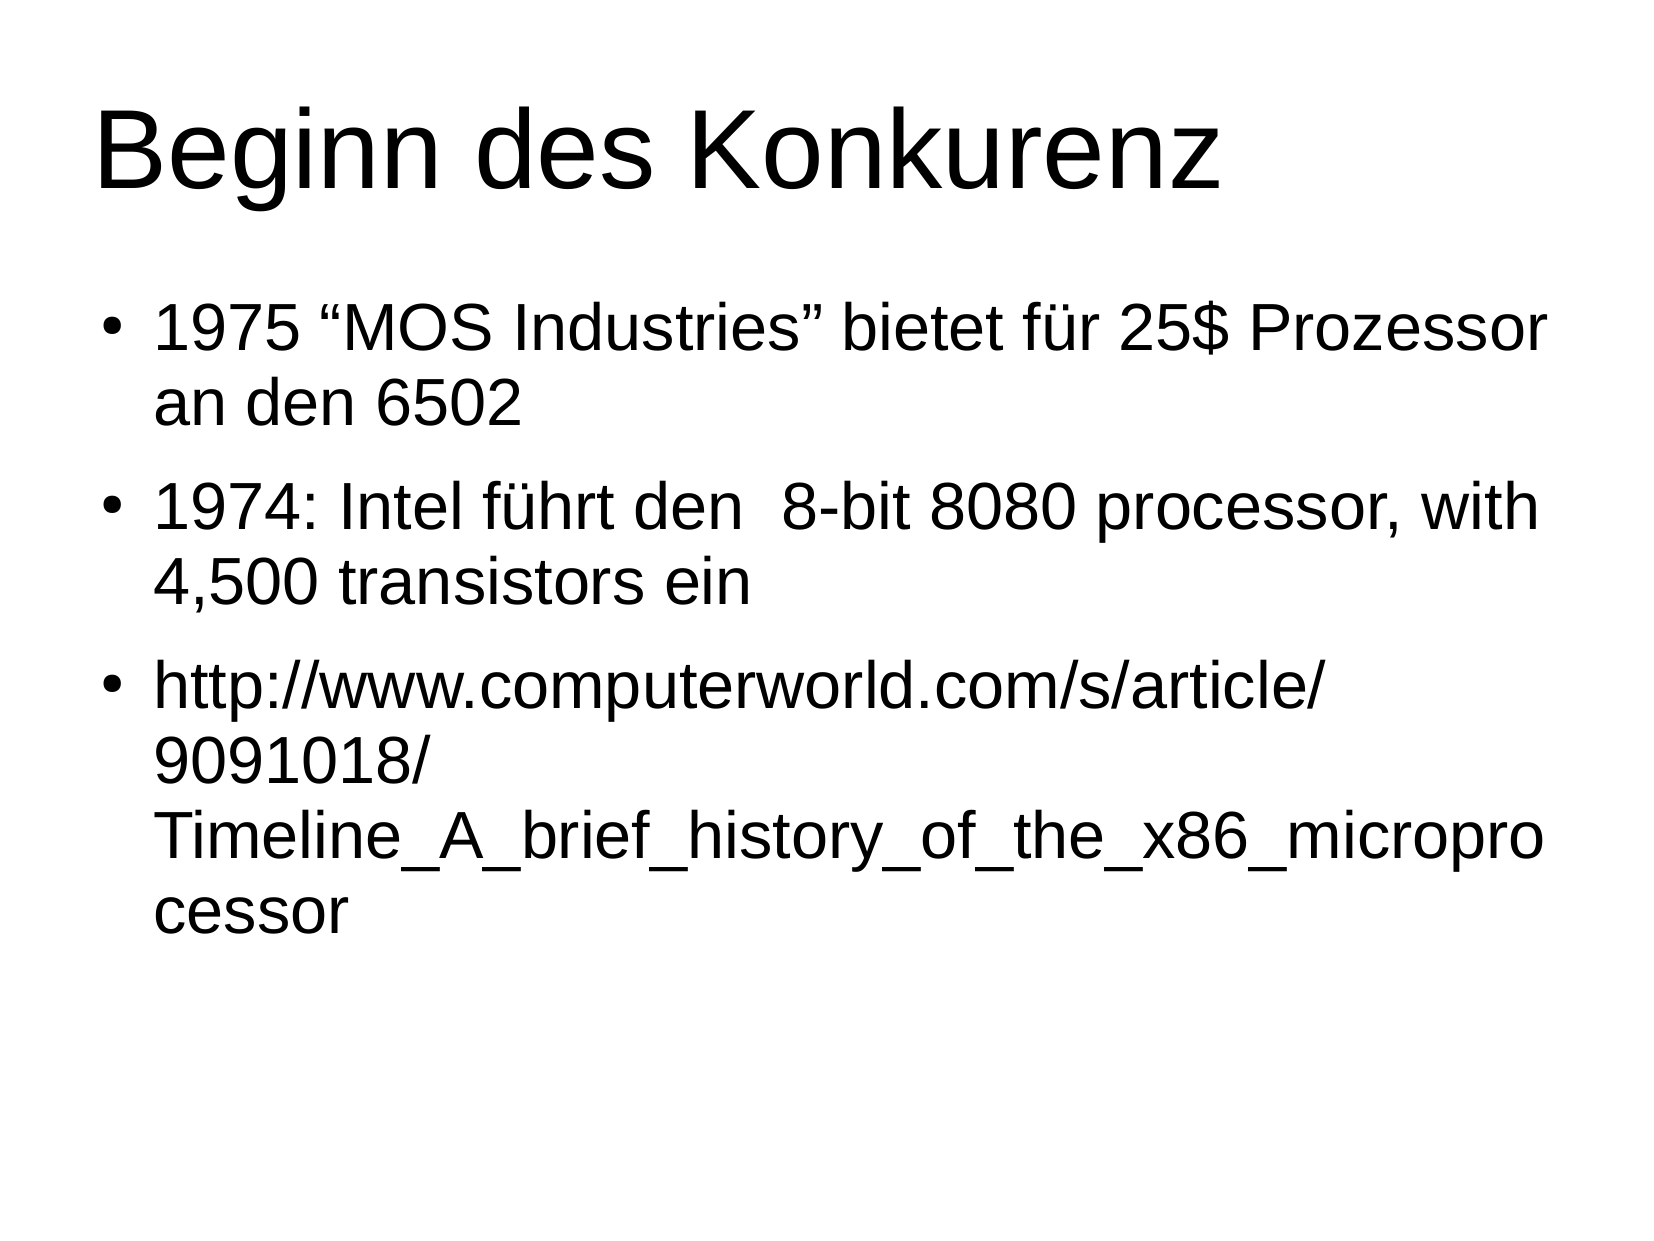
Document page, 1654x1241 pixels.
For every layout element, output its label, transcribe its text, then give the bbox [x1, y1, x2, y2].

title Beginn des Konkurenz [82, 47, 1235, 252]
list 1975 “MOS Industries” bietet für 25$ Prozessor an den 6502 1974: Intel führt den 8-bit 8080 processor, with 4,500 transistors ein http://www.computerworld.com/s/article/9091018/Timeline_A_brief_history_of_the_x86_microprocessor [82, 290, 1571, 1010]
